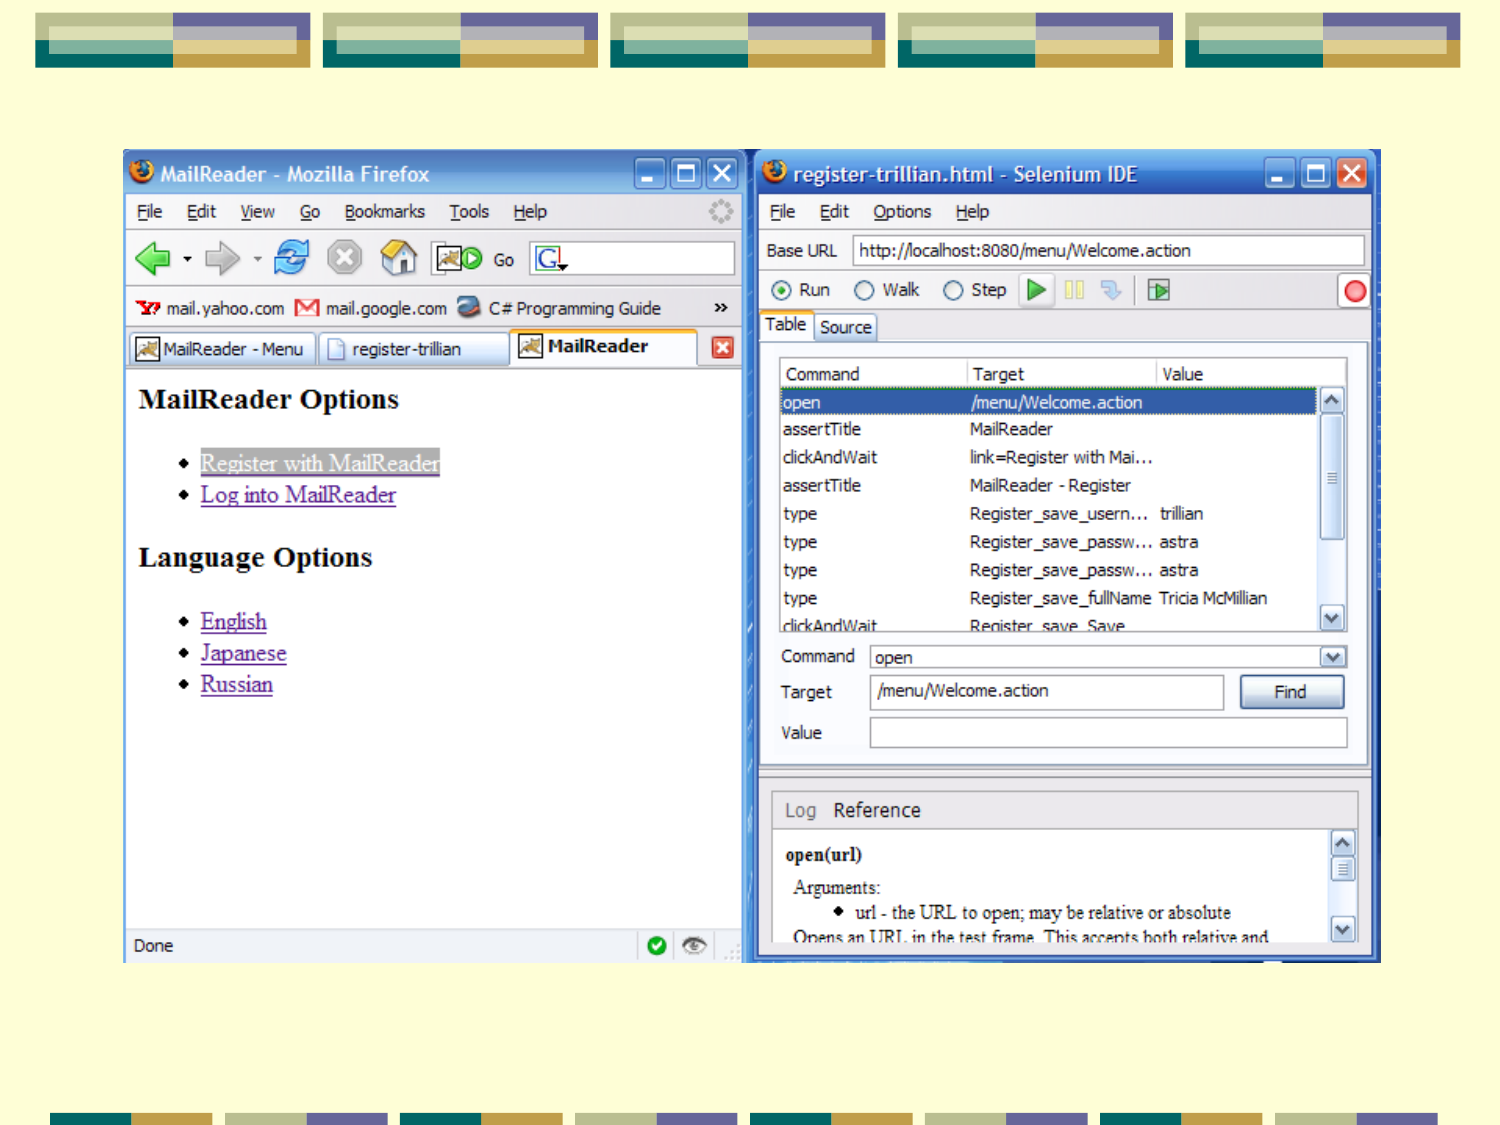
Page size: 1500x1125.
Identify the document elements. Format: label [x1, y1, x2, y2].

picture [123, 149, 1381, 963]
